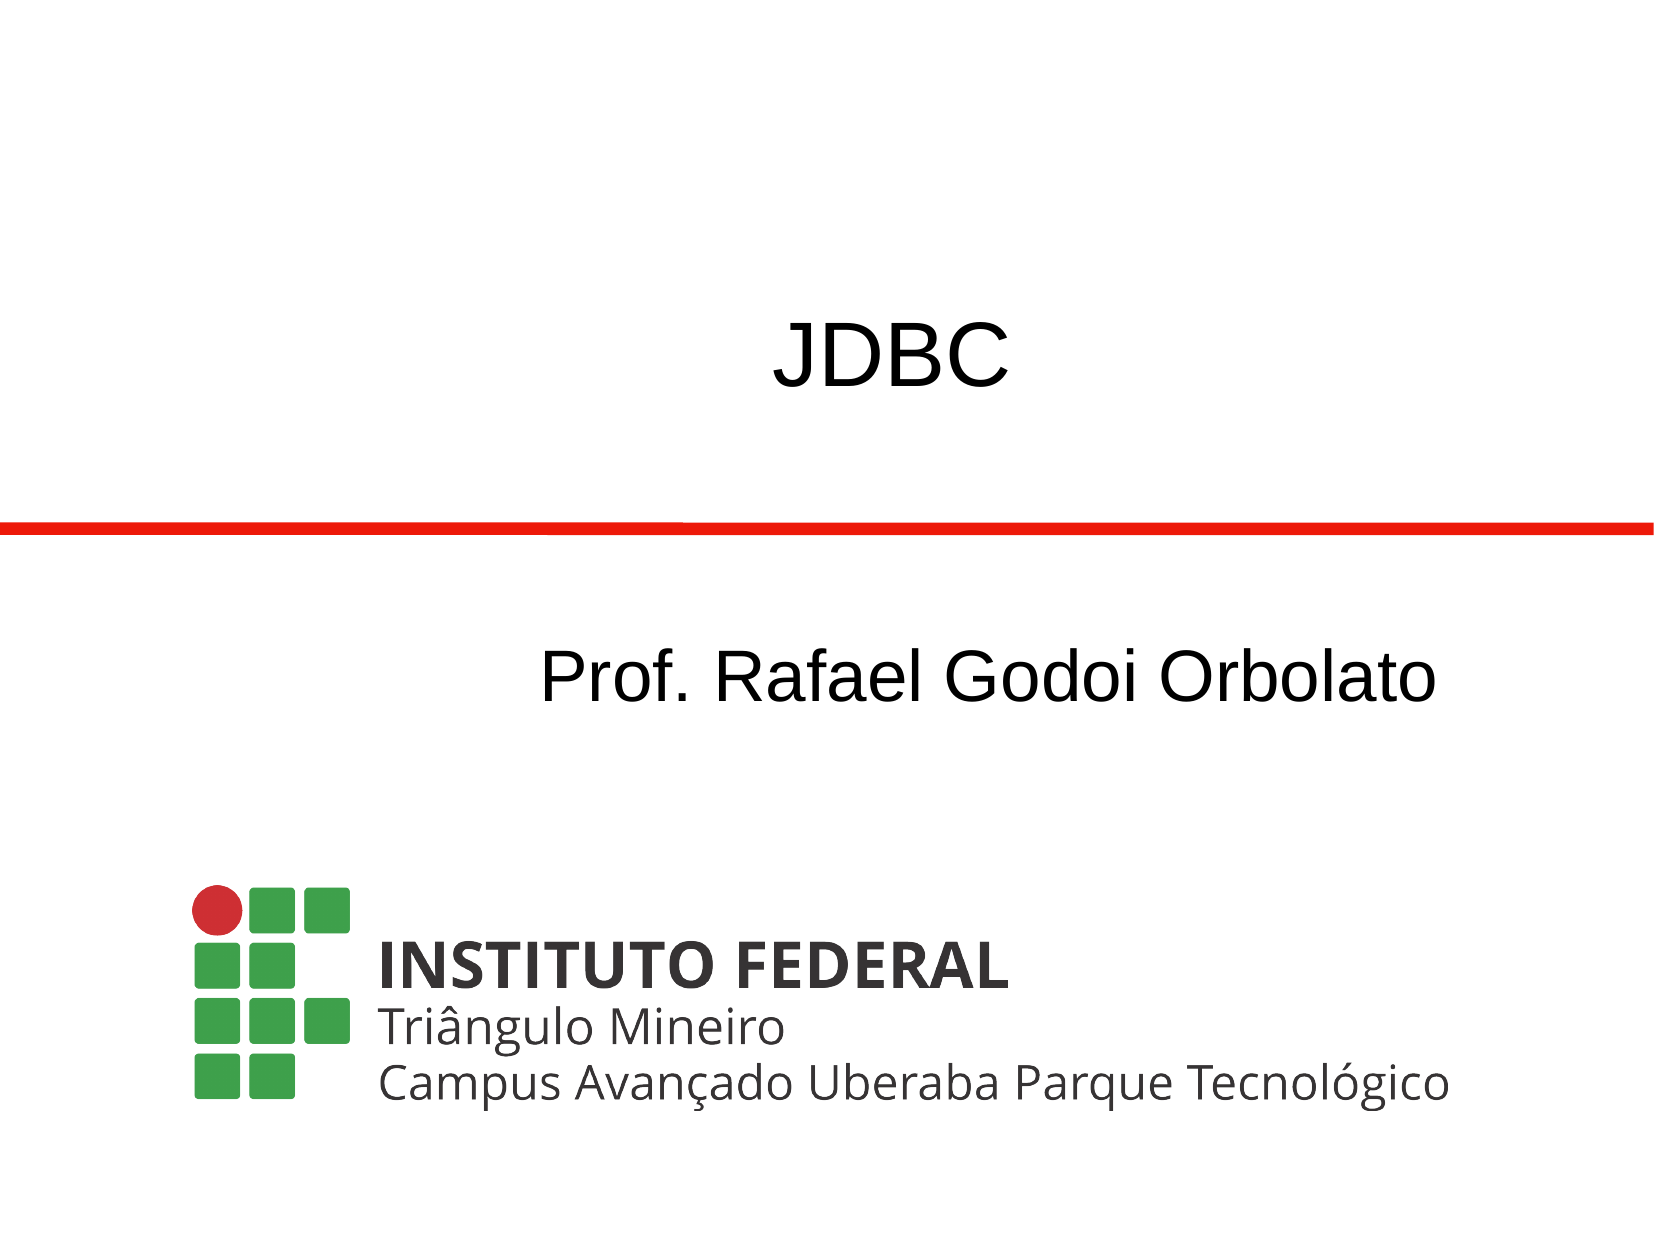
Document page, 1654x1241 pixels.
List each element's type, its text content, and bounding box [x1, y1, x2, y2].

text_box JDBC [162, 216, 1622, 483]
picture [192, 885, 1448, 1111]
text_box Prof. Rafael Godoi Orbolato [410, 620, 1568, 938]
